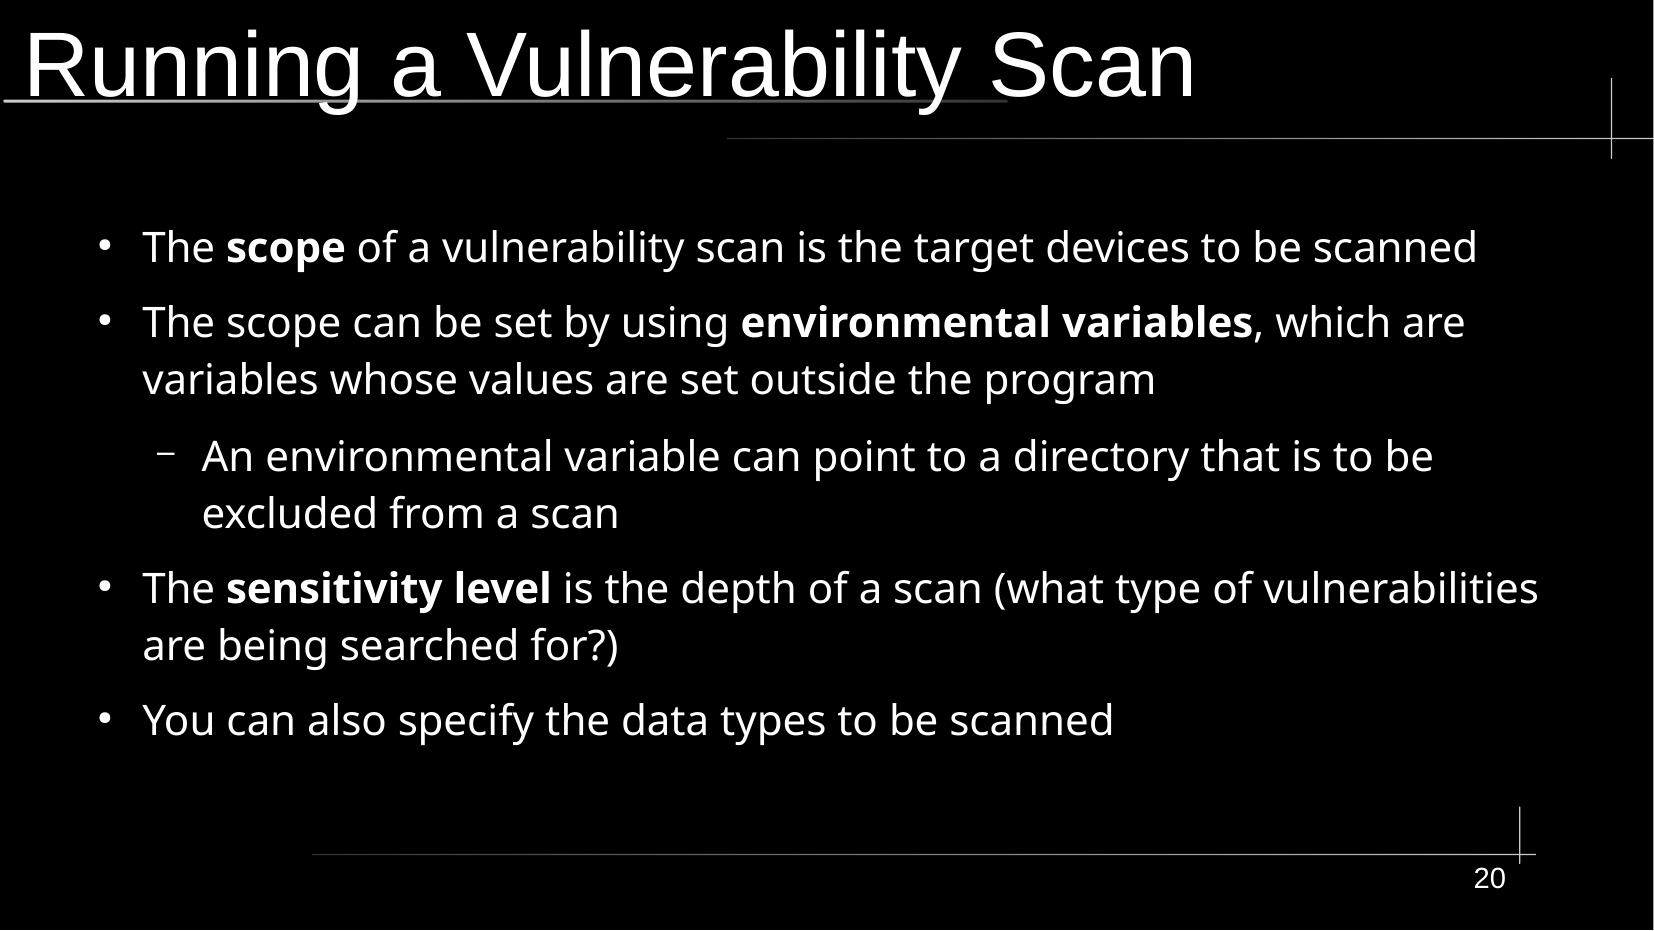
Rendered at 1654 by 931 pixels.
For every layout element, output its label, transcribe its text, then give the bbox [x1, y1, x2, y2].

list The scope of a vulnerability scan is the target devices to be scanned The scope can be set by using environmental variables, which are variables whose values are set outside the program An environmental variable can point to a directory that is to be excluded from a scan The sensitivity level is the depth of a scan (what type of vulnerabilities are being searched for?) You can also specify the data types to be scanned [82, 217, 1571, 758]
title Running a Vulnerability Scan [23, 11, 1589, 119]
